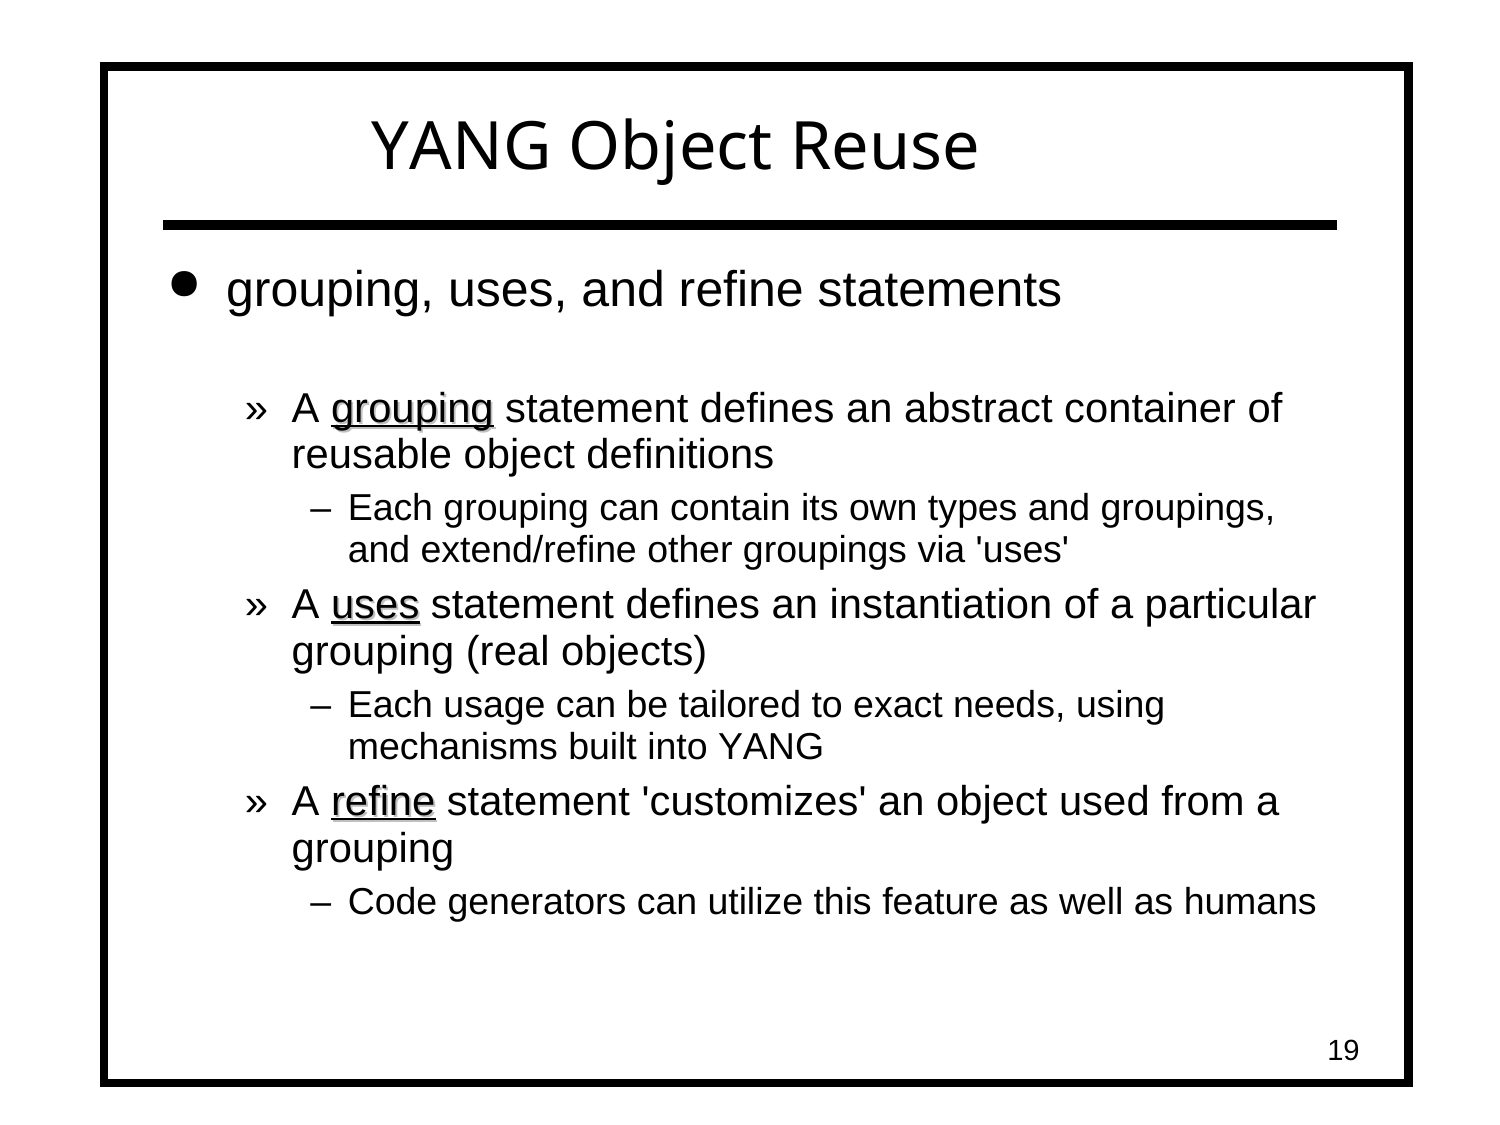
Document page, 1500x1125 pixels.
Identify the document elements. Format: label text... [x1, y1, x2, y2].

list grouping, uses, and refine statements A grouping statement defines an abstract container of reusable object definitions Each grouping can contain its own types and groupings, and extend/refine other groupings via 'uses' A uses statement defines an instantiation of a particular grouping (real objects) Each usage can be tailored to exact needs, using mechanisms built into YANG A refine statement 'customizes' an object used from a grouping Code generators can utilize this feature as well as humans [169, 261, 1345, 1022]
title YANG Object Reuse [162, 74, 1332, 213]
